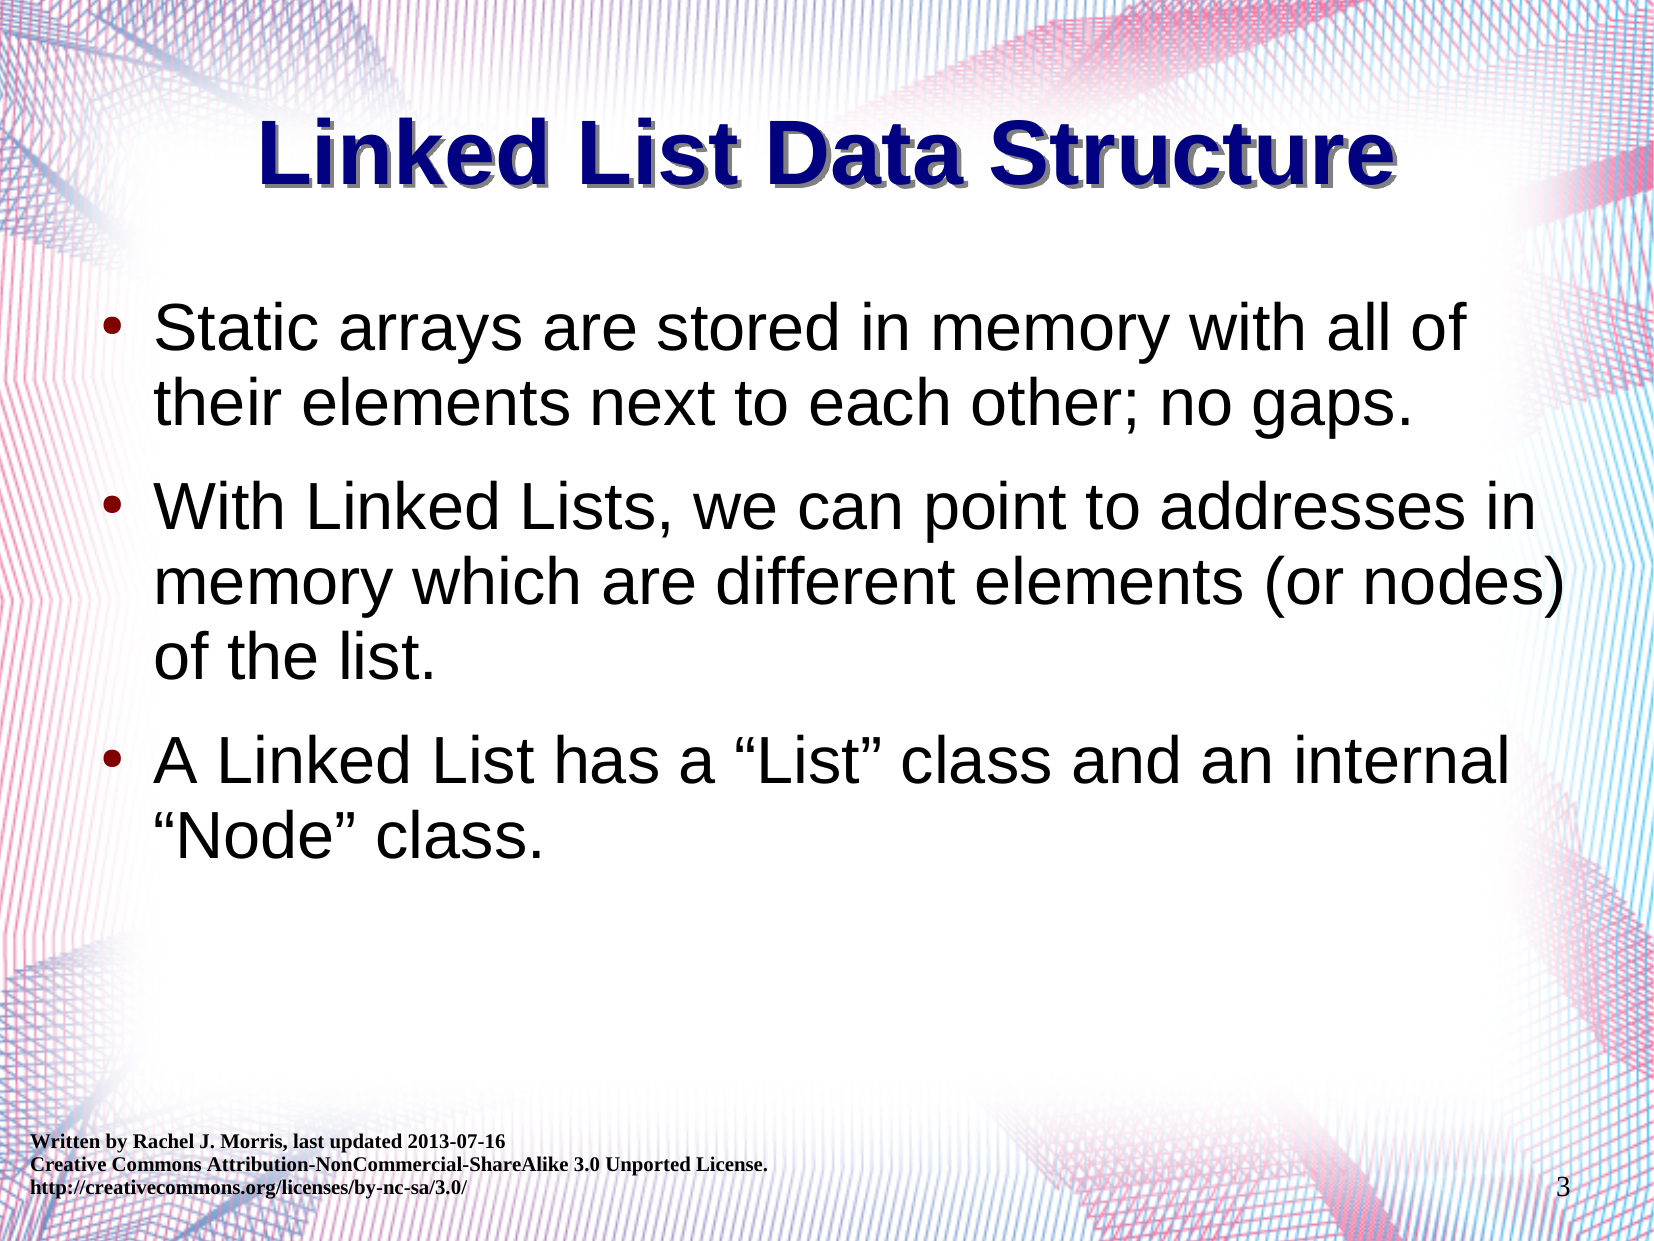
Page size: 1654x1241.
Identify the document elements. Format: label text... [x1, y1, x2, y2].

list Static arrays are stored in memory with all of their elements next to each other; no gaps. With Linked Lists, we can point to addresses in memory which are different elements (or nodes) of the list. A Linked List has a “List” class and an internal “Node” class. [82, 290, 1571, 1010]
title Linked List Data Structure [82, 49, 1571, 257]
picture [0, 0, 1654, 1241]
